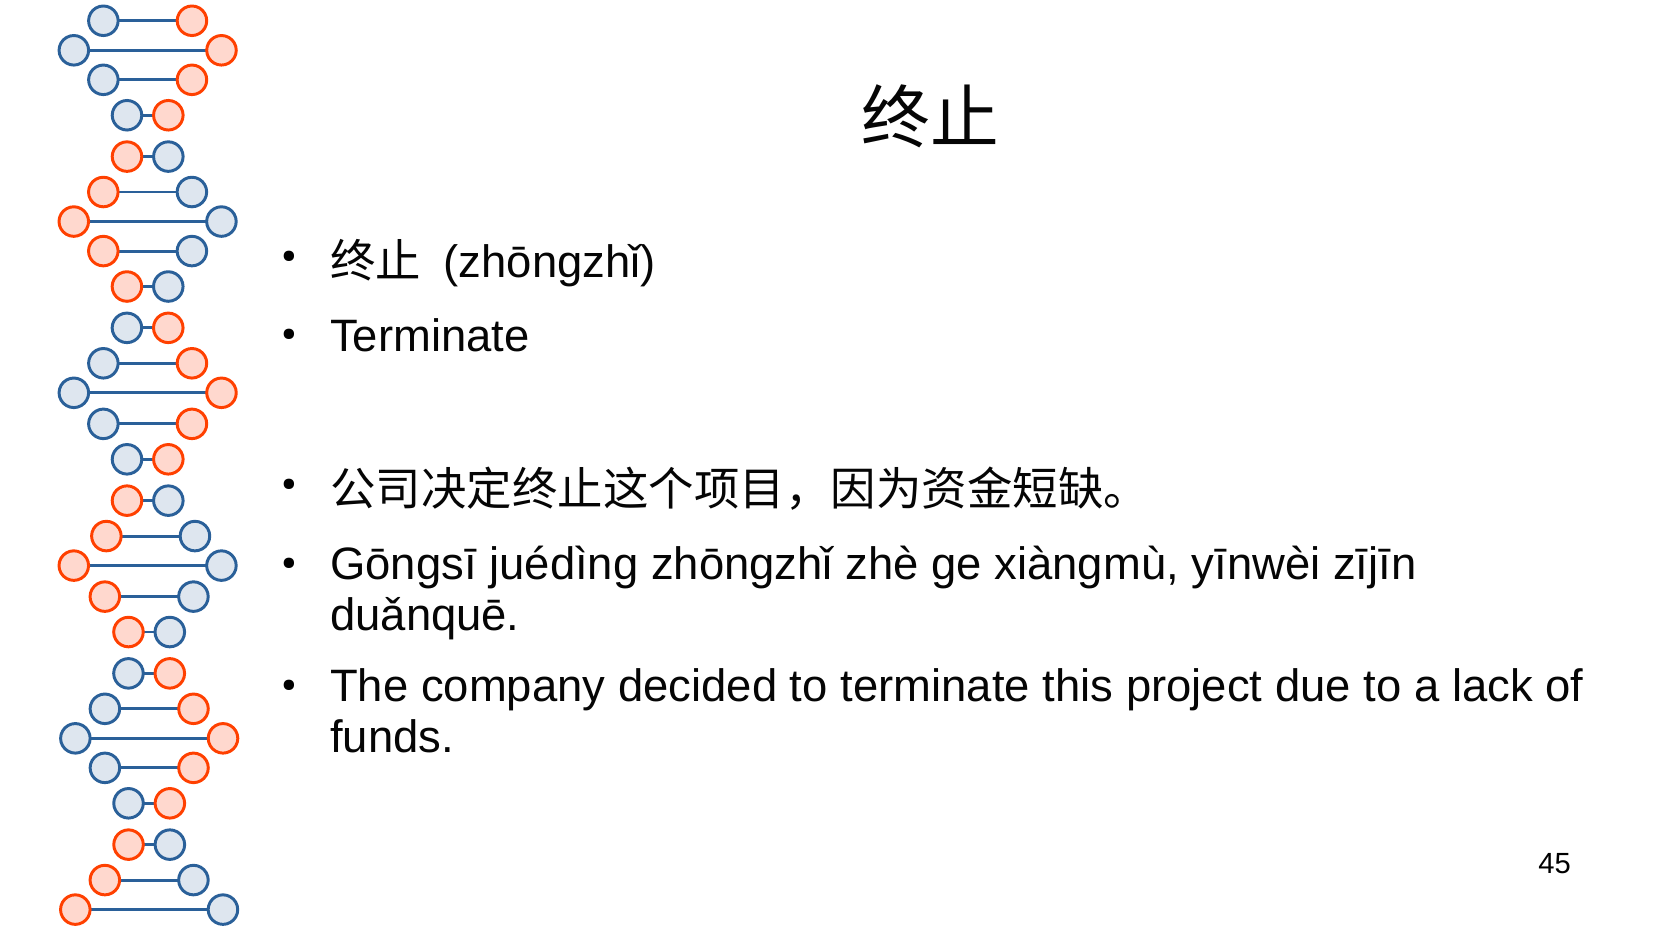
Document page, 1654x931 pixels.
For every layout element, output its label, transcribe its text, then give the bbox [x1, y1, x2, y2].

title 终止 [265, 35, 1595, 189]
list 终止 (zhōngzhǐ) Terminate 公司决定终止这个项目，因为资金短缺。 Gōngsī juédìng zhōngzhǐ zhè ge xiàngmù, yīnwèi zījīn duǎnquē. The company decided to terminate this project due to a lack of funds. [265, 224, 1595, 764]
